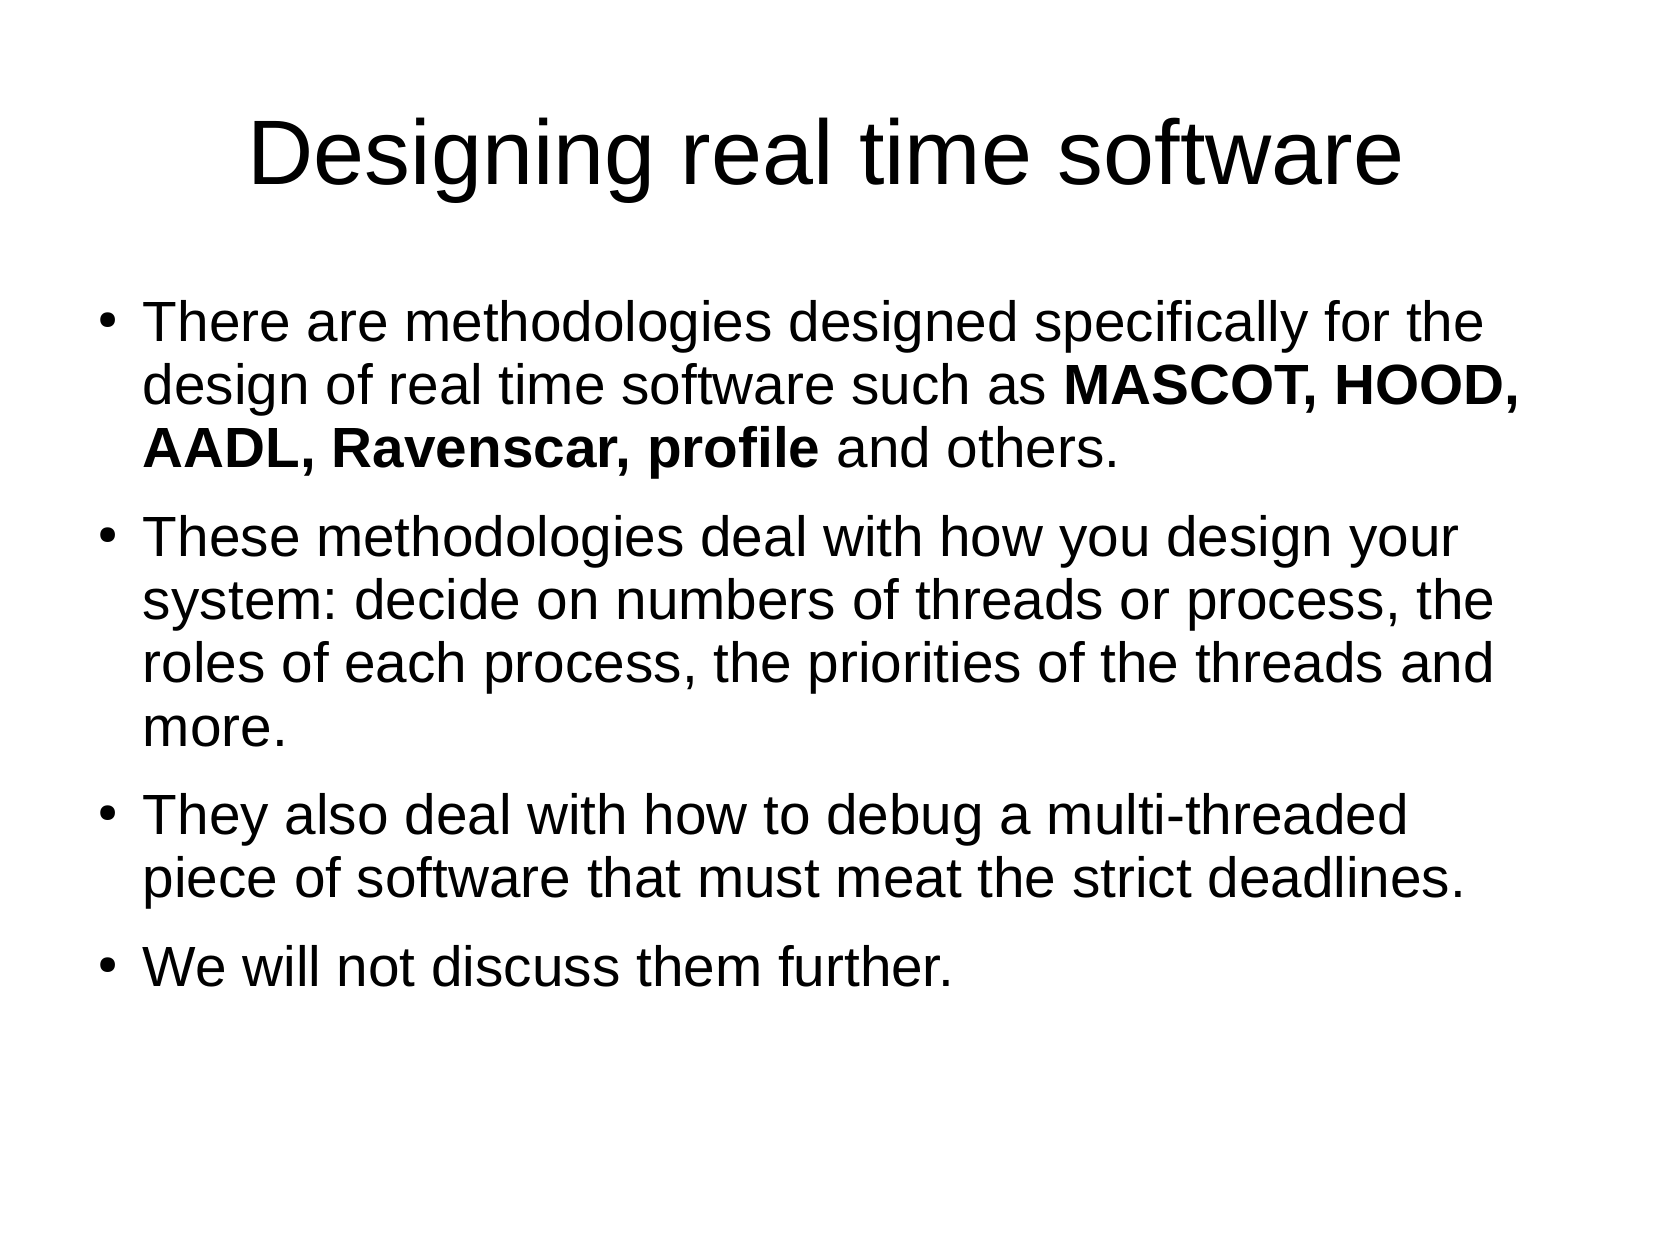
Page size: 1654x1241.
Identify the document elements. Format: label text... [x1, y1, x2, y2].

list There are methodologies designed specifically for the design of real time software such as MASCOT, HOOD, AADL, Ravenscar, profile and others. These methodologies deal with how you design your system: decide on numbers of threads or process, the roles of each process, the priorities of the threads and more. They also deal with how to debug a multi-threaded piece of software that must meat the strict deadlines. We will not discuss them further. [82, 290, 1538, 1010]
title Designing real time software [82, 49, 1571, 257]
